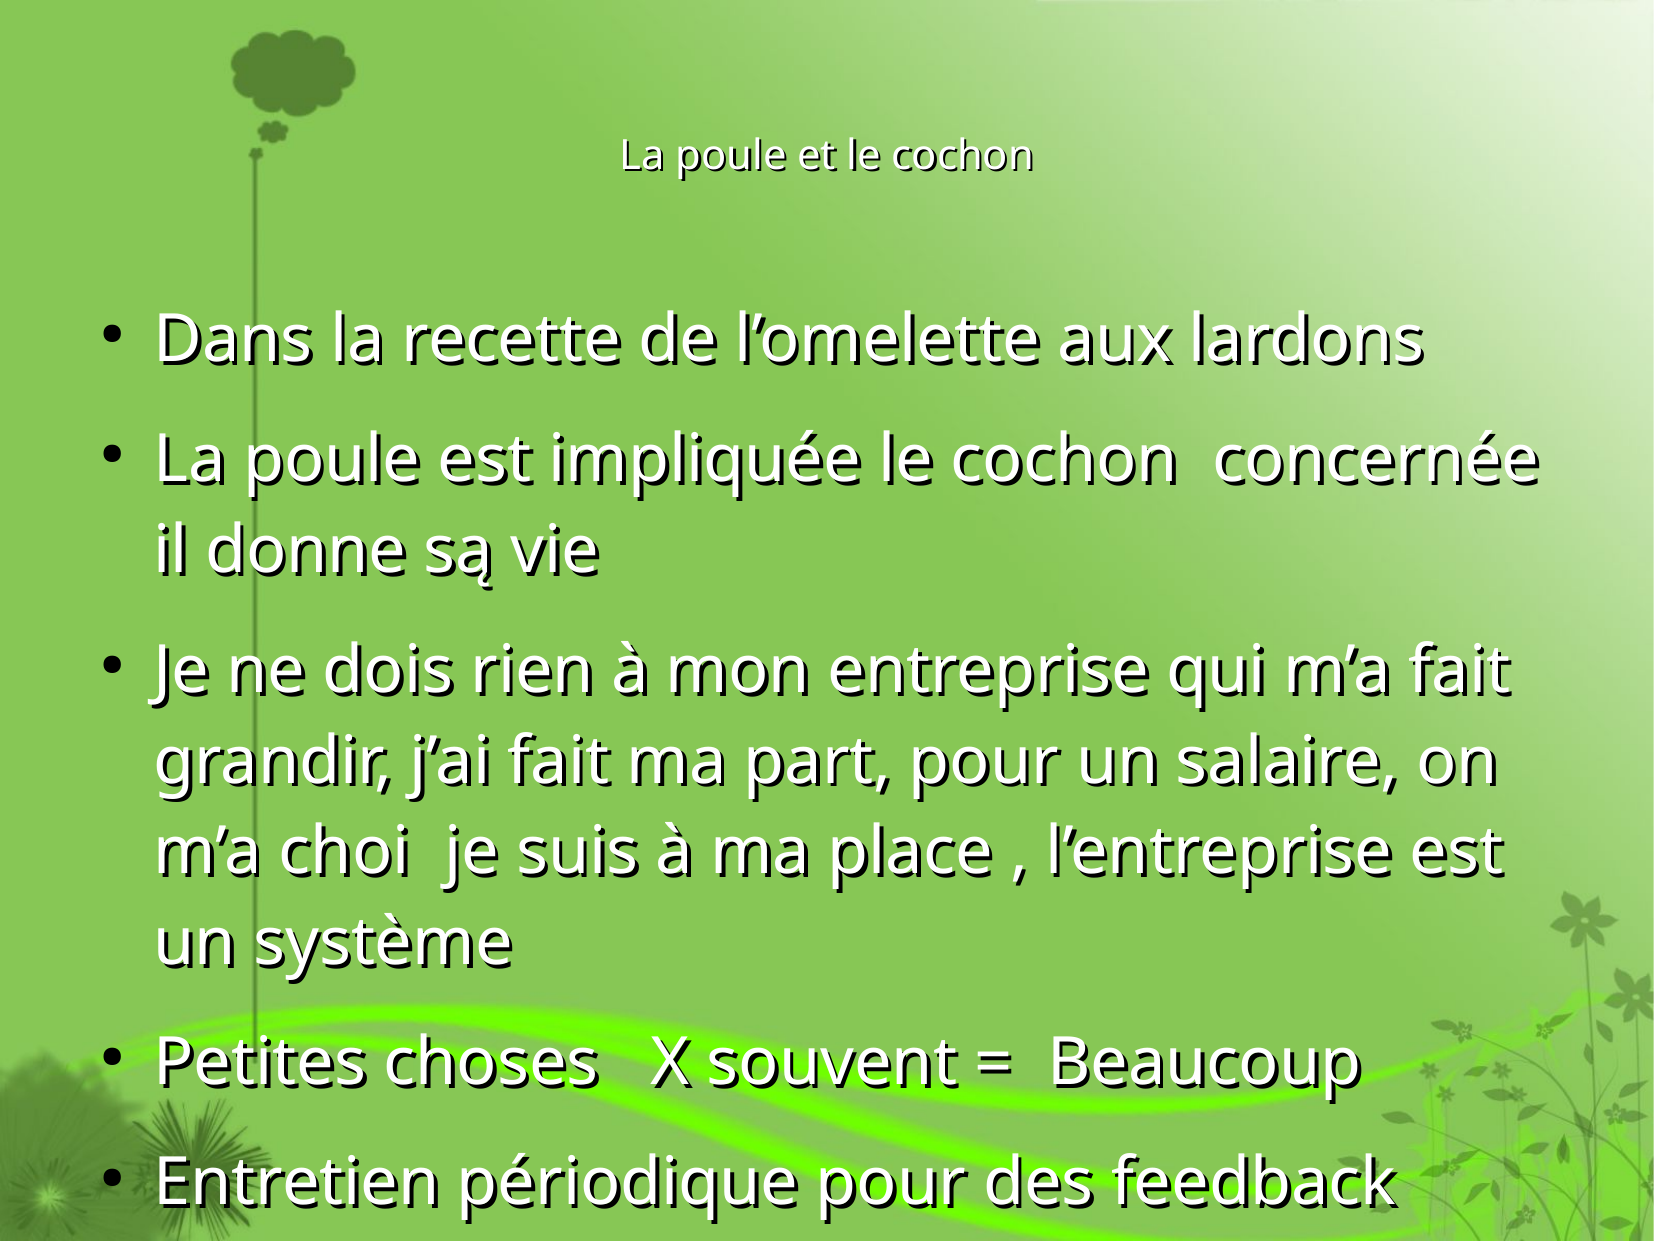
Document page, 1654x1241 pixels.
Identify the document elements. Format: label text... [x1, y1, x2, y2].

picture [0, 0, 1654, 1241]
list Dans la recette de l’omelette aux lardons La poule est impliquée le cochon concernée il donne są vie Je ne dois rien à mon entreprise qui m’a fait grandir, j’ai fait ma part, pour un salaire, on m’a choi je suis à ma place , l’entreprise est un système Petites choses X souvent = Beaucoup Entretien périodique pour des feedback [82, 290, 1571, 1079]
title La poule et le cochon [82, 49, 1571, 257]
